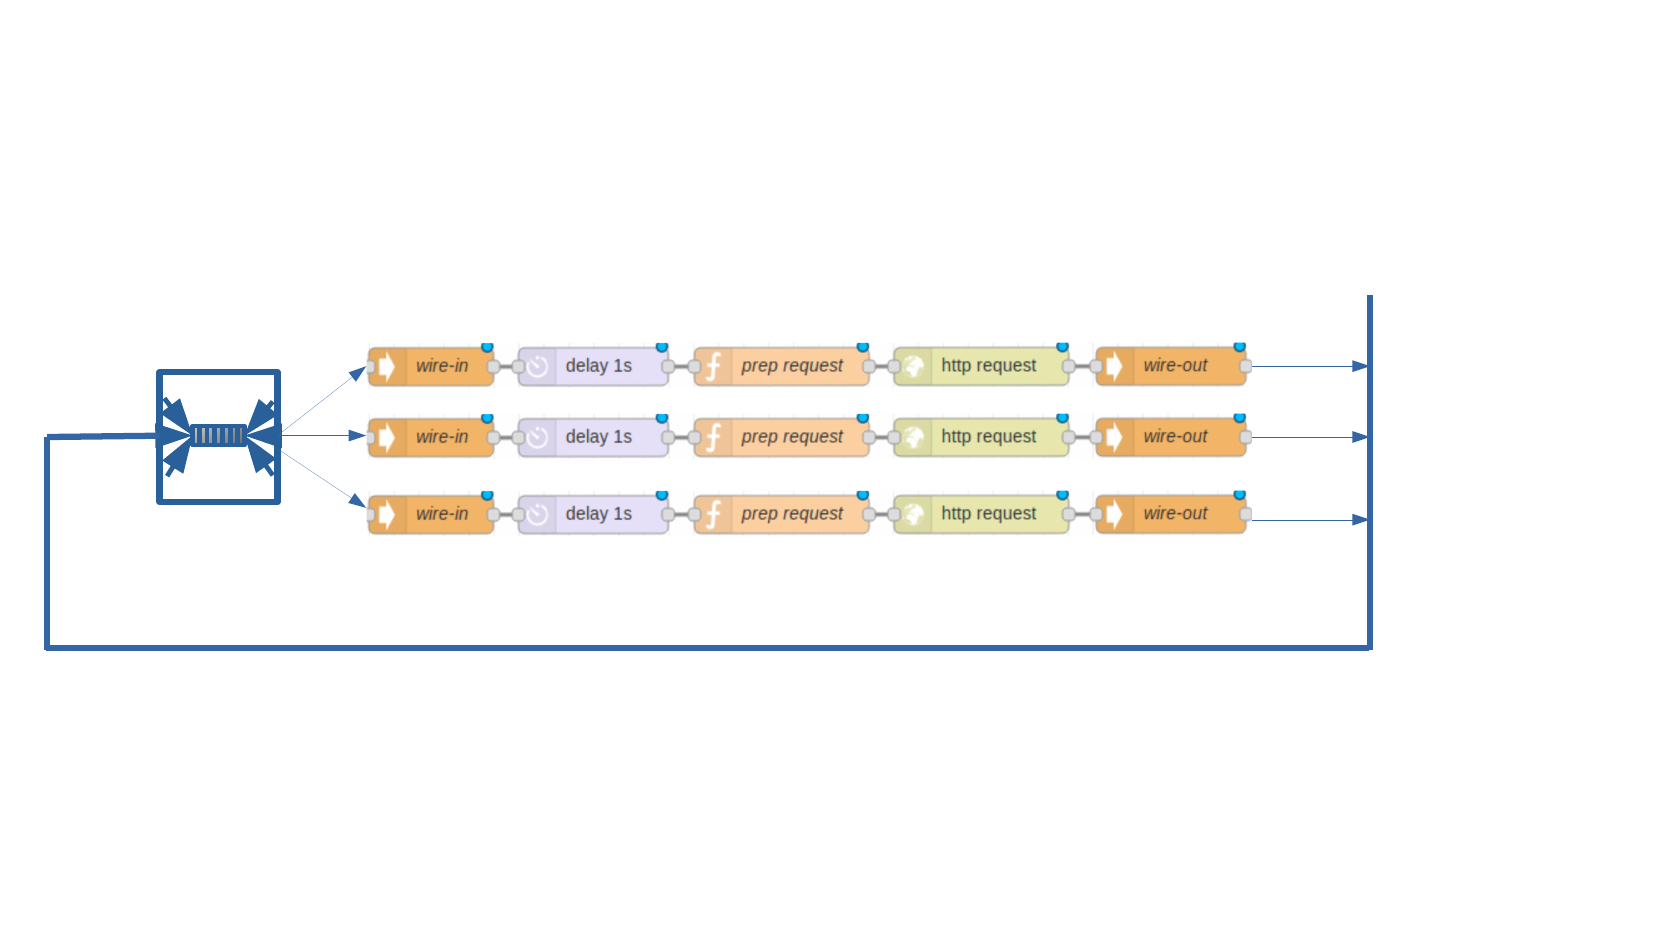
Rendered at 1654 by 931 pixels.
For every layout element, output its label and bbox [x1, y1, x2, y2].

text_box [240, 426, 245, 445]
picture [366, 413, 1252, 459]
picture [366, 342, 1252, 388]
picture [366, 490, 1252, 536]
text_box [192, 426, 197, 445]
